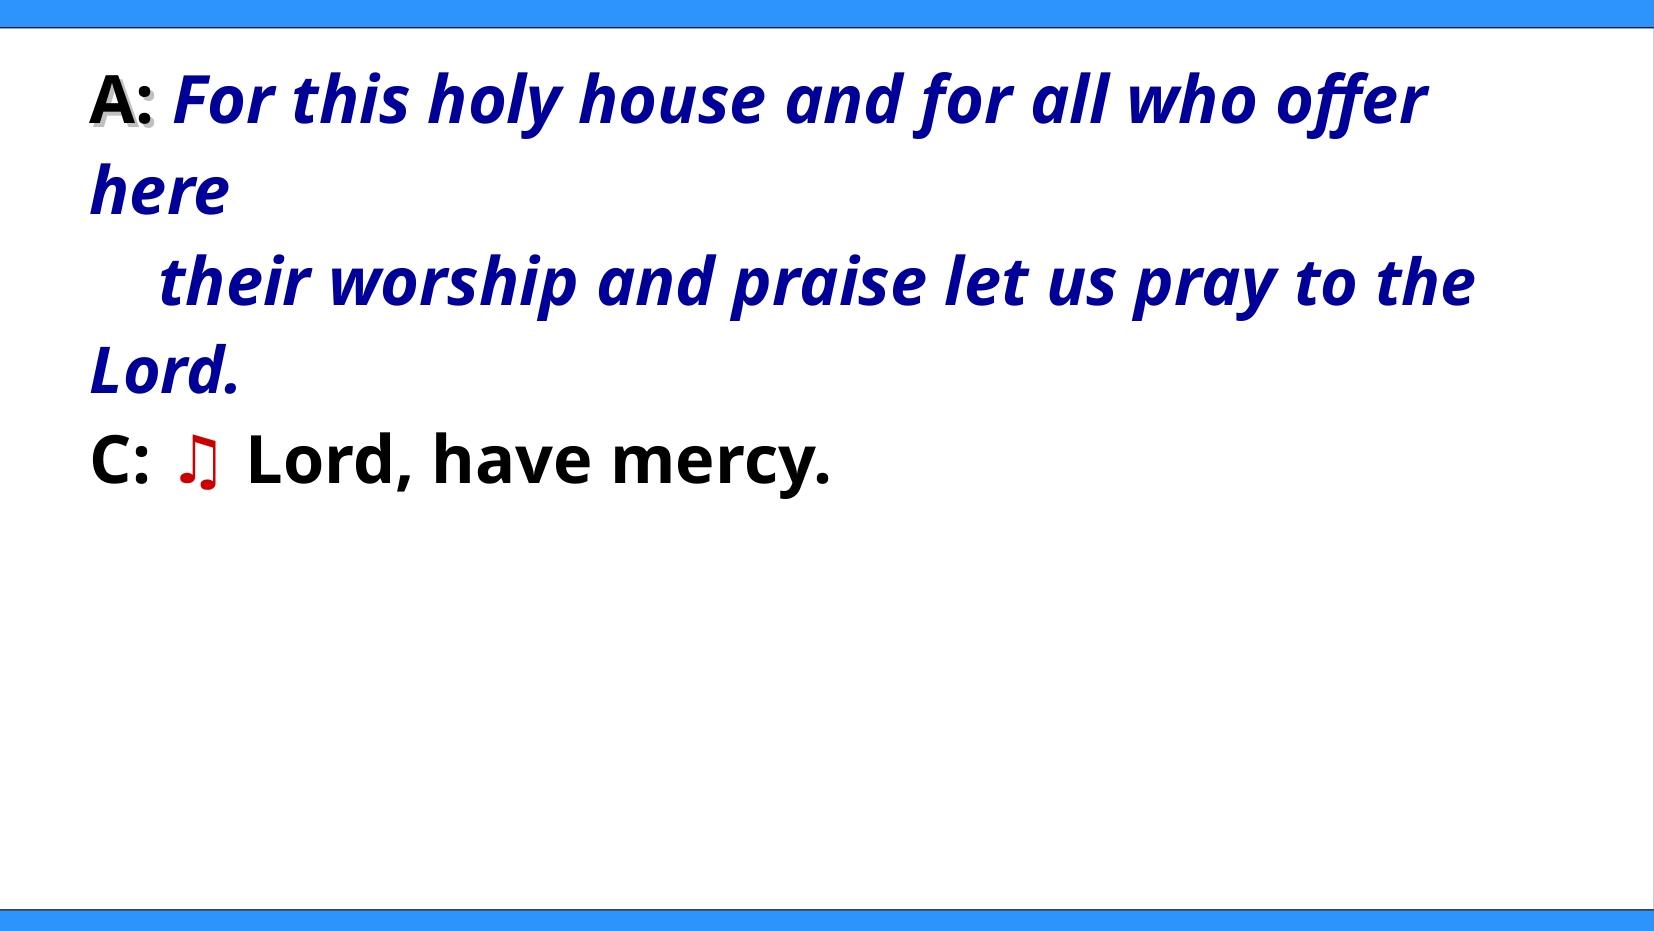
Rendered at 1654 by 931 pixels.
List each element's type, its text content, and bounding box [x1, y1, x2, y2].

text_box A: For this holy house and for all who offer here their worship and praise let us pray to the Lord. C: ♫ Lord, have mercy. [75, 45, 1591, 398]
picture [0, 0, 1654, 931]
